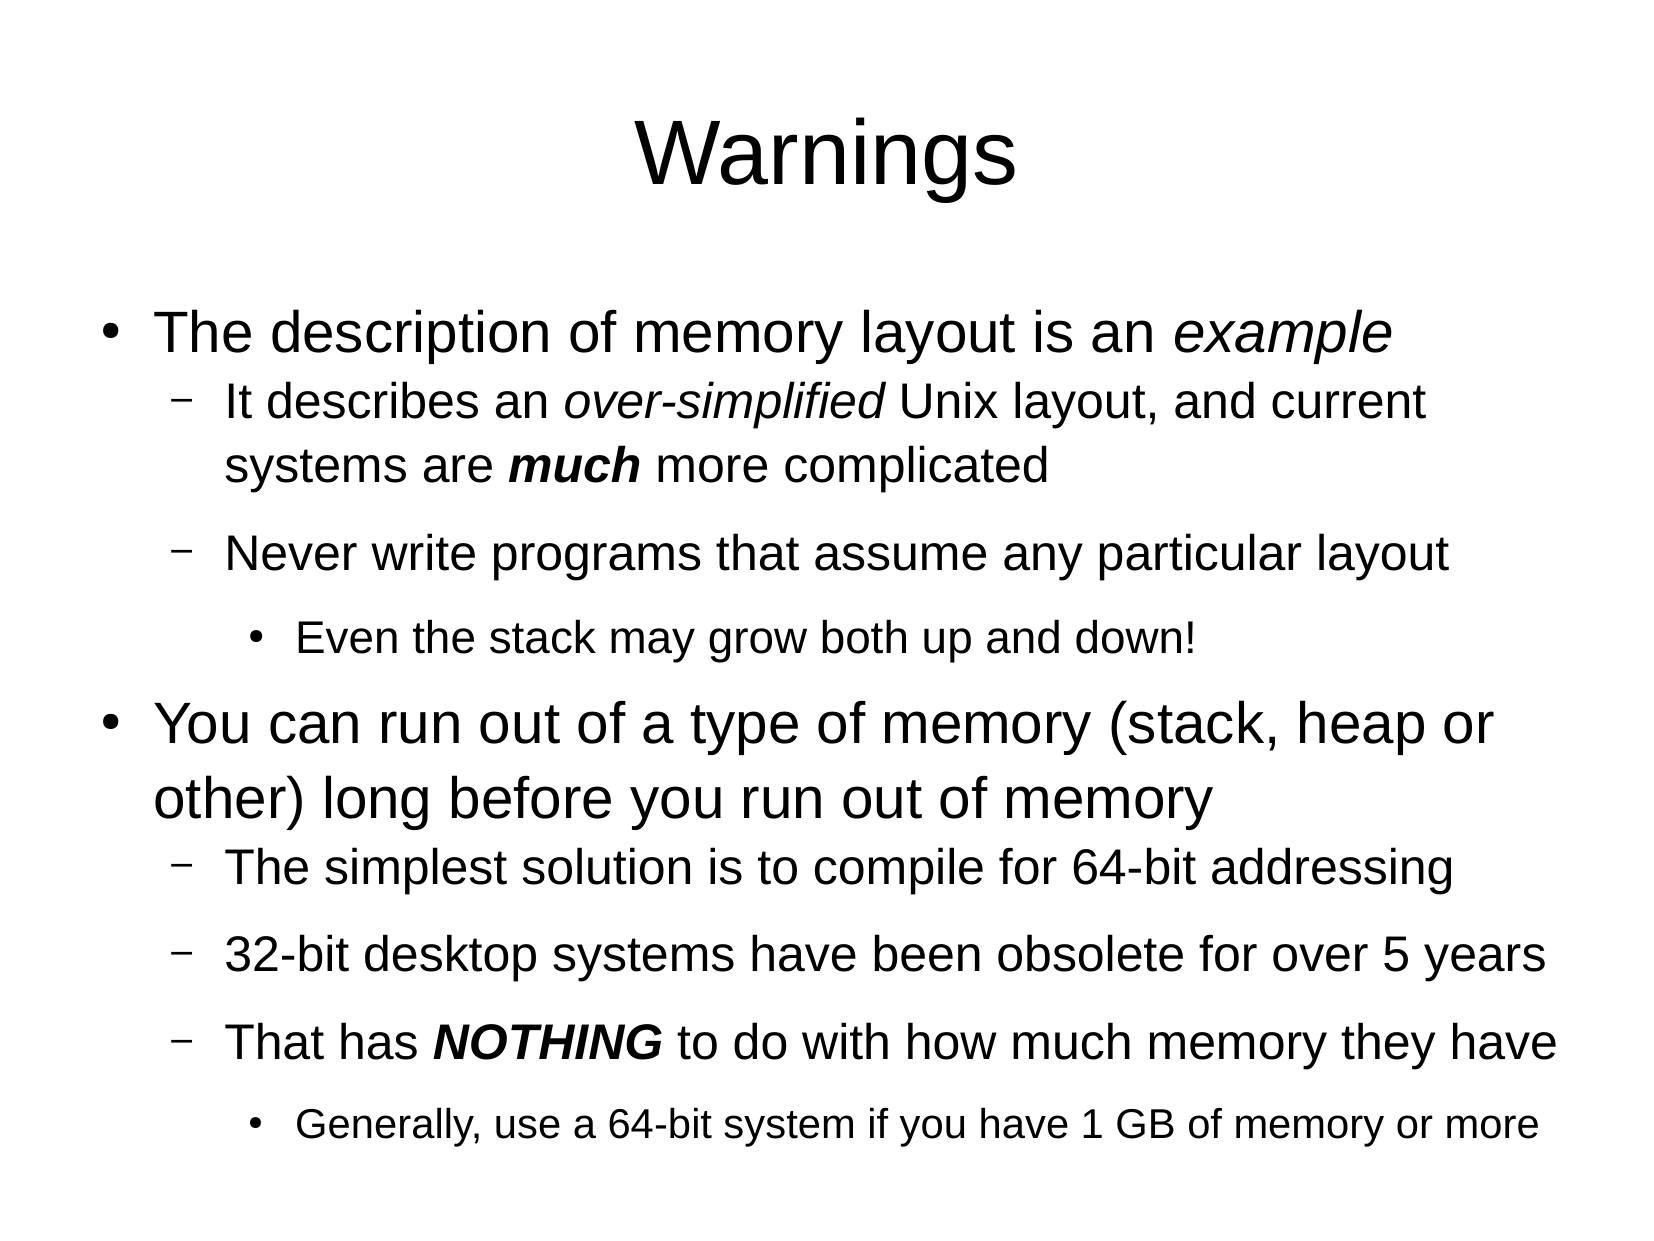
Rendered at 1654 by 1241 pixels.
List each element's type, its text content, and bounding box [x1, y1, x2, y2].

list The description of memory layout is an example It describes an over-simplified Unix layout, and current systems are much more complicated Never write programs that assume any particular layout Even the stack may grow both up and down! You can run out of a type of memory (stack, heap or other) long before you run out of memory The simplest solution is to compile for 64-bit addressing 32-bit desktop systems have been obsolete for over 5 years That has NOTHING to do with how much memory they have Generally, use a 64-bit system if you have 1 GB of memory or more [82, 290, 1571, 1193]
title Warnings [82, 49, 1571, 257]
